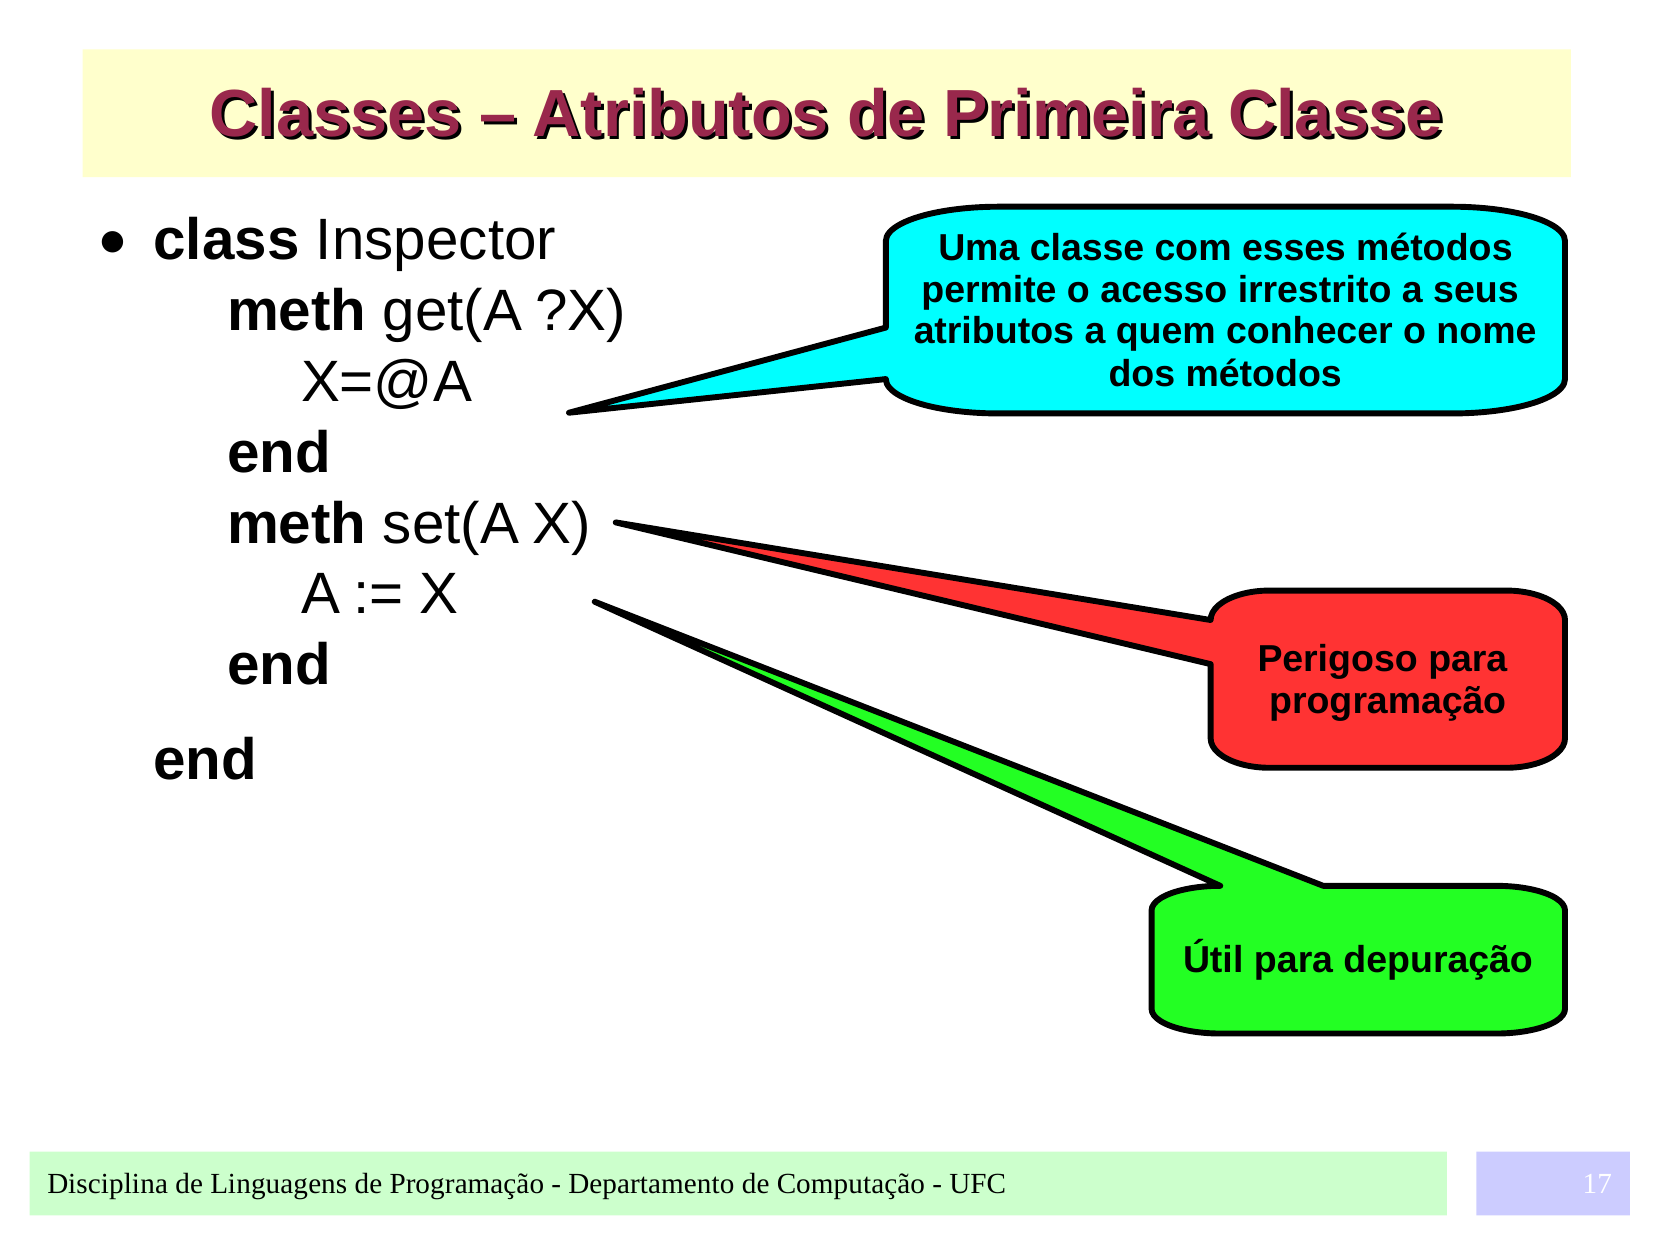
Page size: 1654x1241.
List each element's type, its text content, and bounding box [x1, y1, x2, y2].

text_box Uma classe com esses métodos permite o acesso irrestrito a seus atributos a quem conhecer o nome dos métodos [568, 206, 1566, 414]
text_box Útil para depuração [594, 601, 1566, 1034]
title Classes – Atributos de Primeira Classe [82, 49, 1571, 178]
text_box Perigoso para programação [615, 522, 1566, 768]
list class Inspector meth get(A ?X) X=@A end meth set(A X) A := X end end [82, 206, 1571, 1152]
